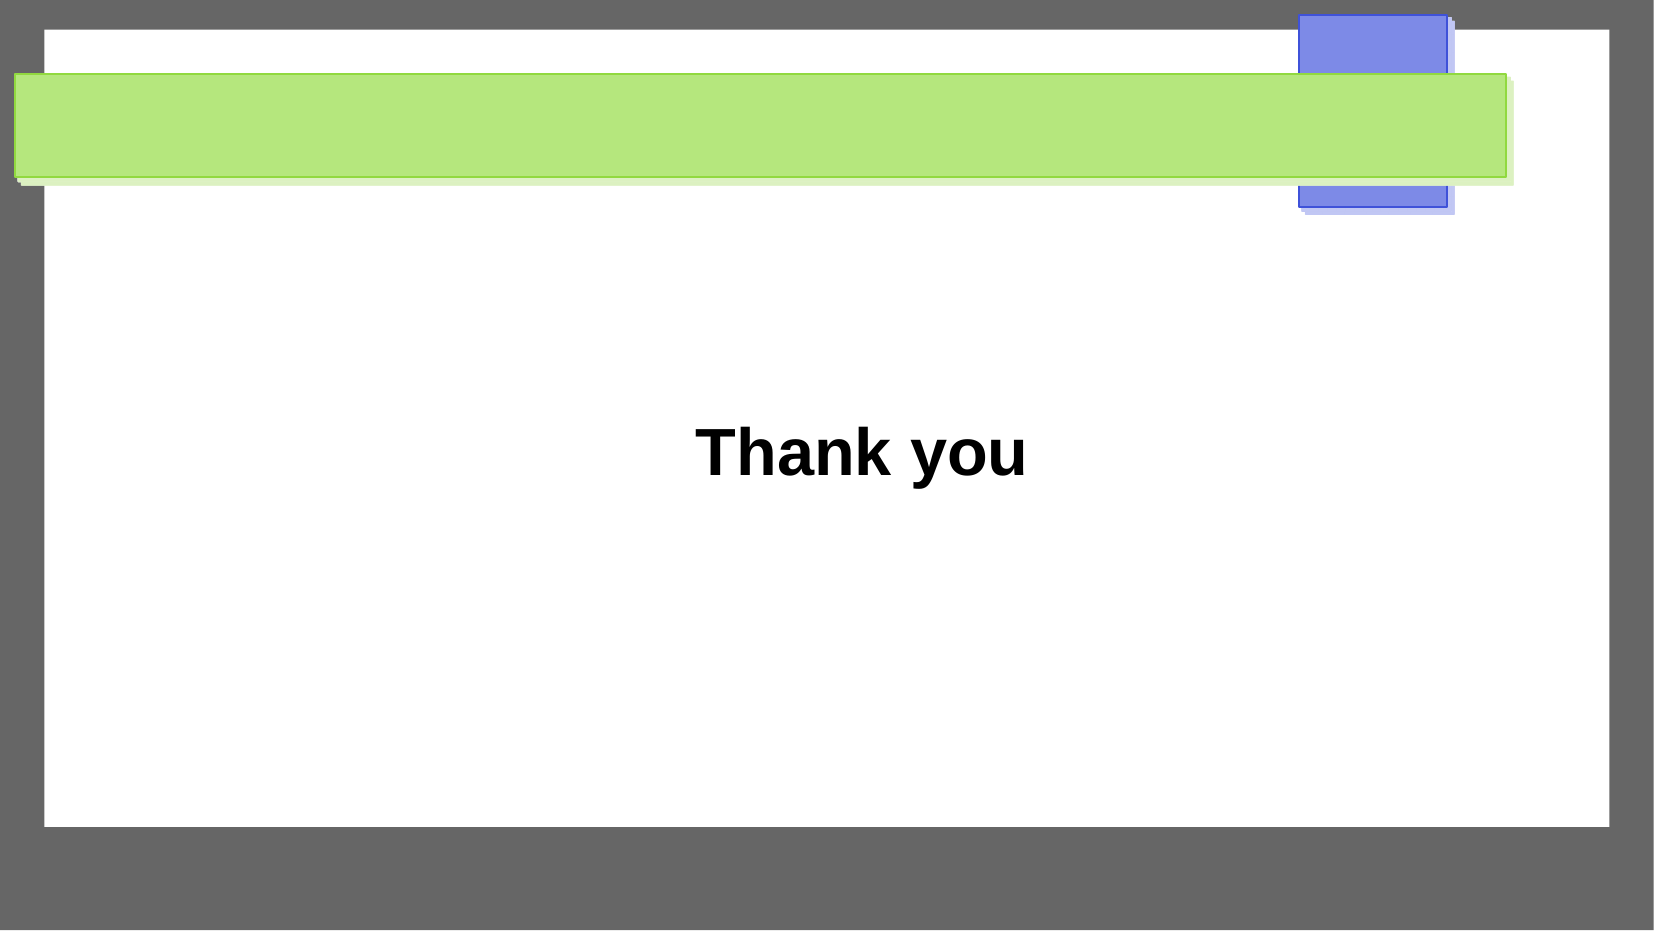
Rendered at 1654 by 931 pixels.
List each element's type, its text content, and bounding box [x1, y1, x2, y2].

list Thank you [88, 221, 1565, 813]
